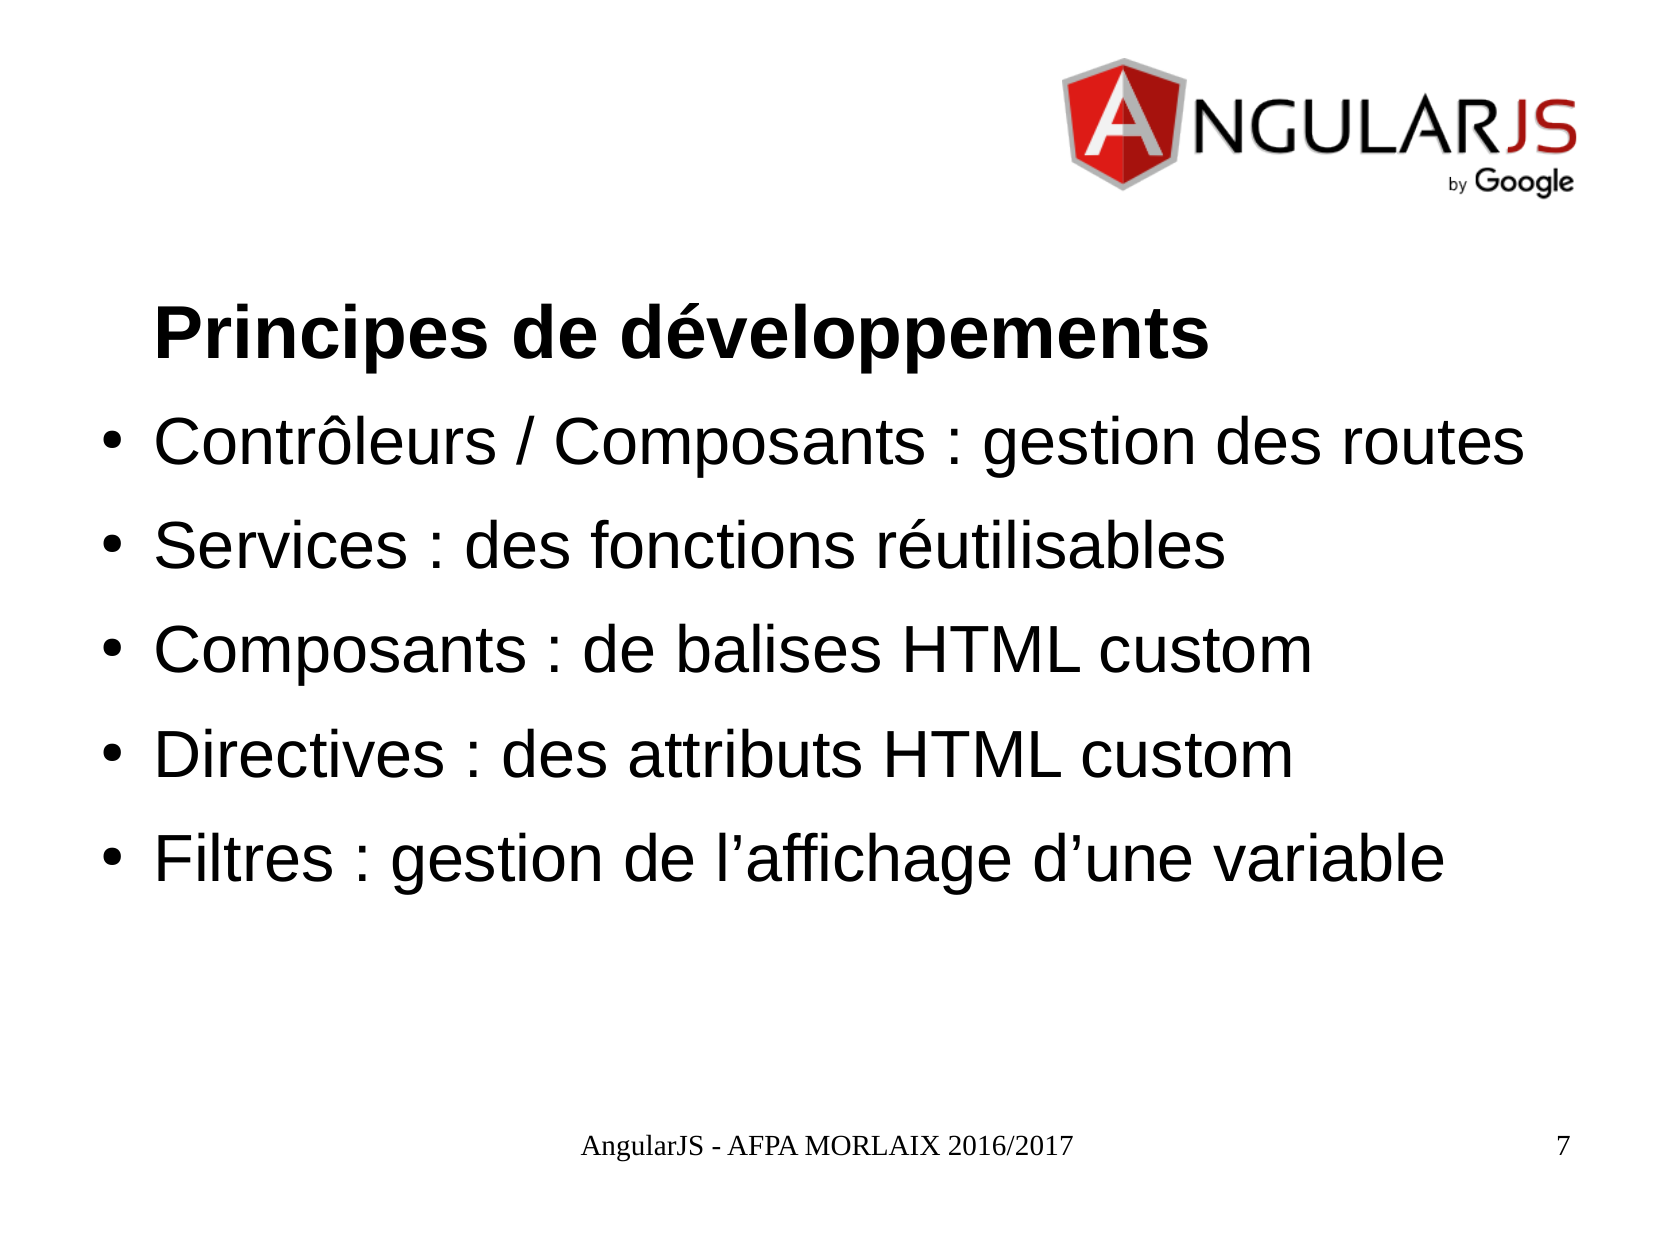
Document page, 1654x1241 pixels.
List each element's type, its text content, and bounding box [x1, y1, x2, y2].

picture [1062, 58, 1578, 205]
list Principes de développements Contrôleurs / Composants : gestion des routes Services : des fonctions réutilisables Composants : de balises HTML custom Directives : des attributs HTML custom Filtres : gestion de l’affichage d’une variable [82, 290, 1571, 1010]
